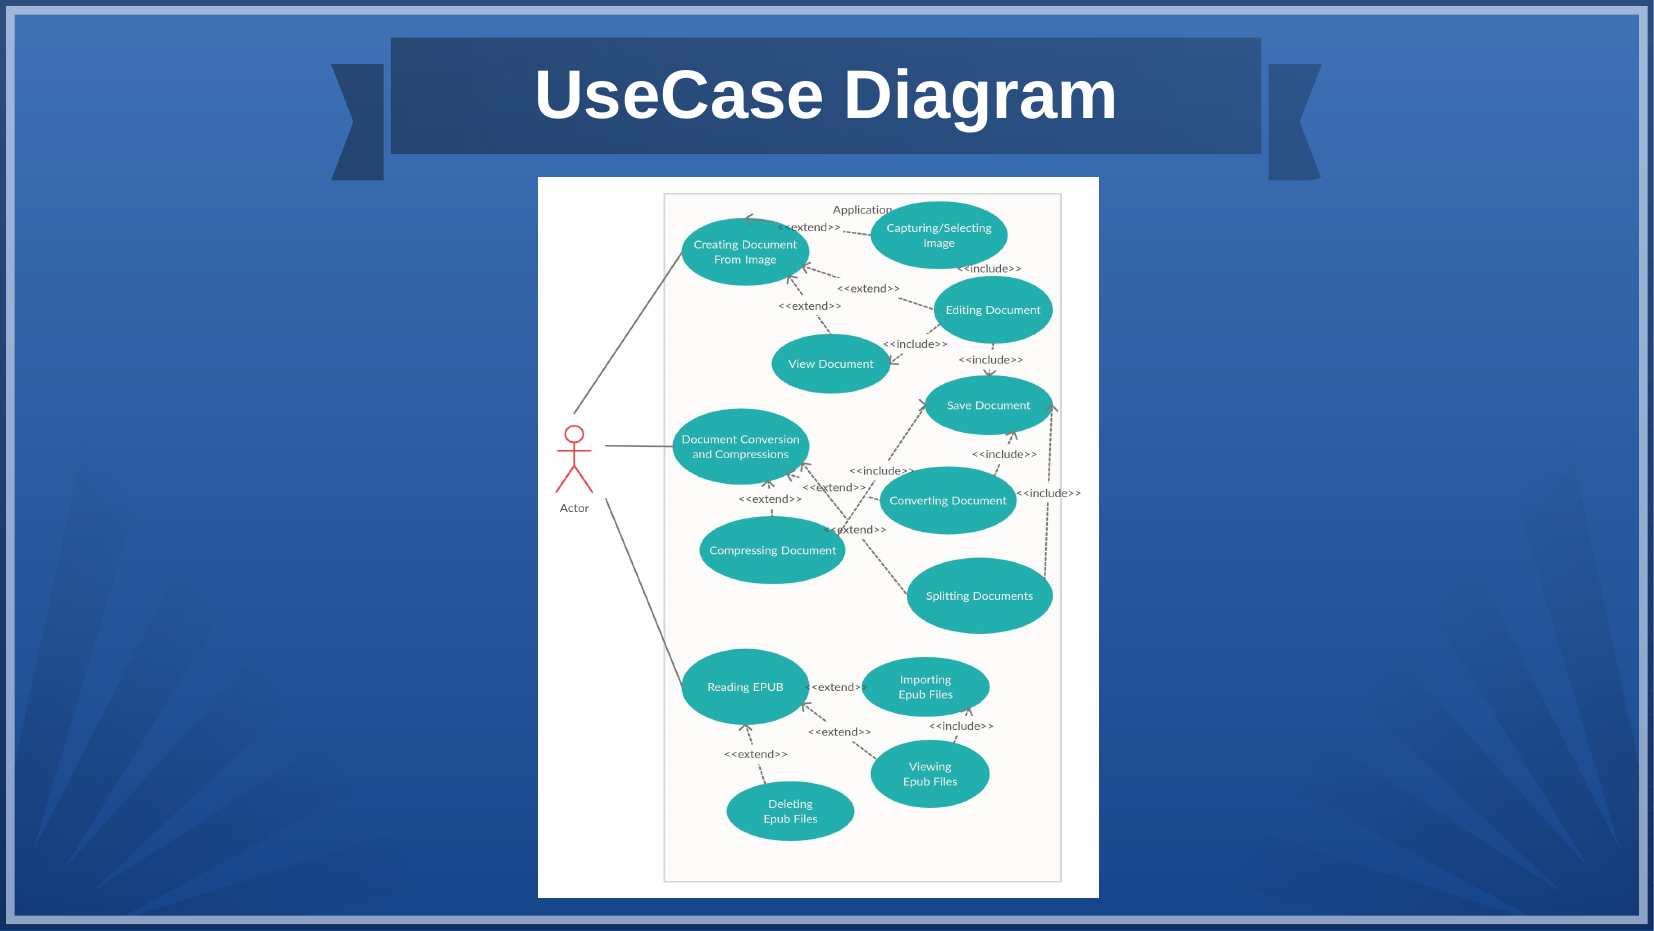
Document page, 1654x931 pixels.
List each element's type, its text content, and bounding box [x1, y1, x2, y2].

title UseCase Diagram [389, 35, 1264, 154]
picture [538, 177, 1099, 898]
